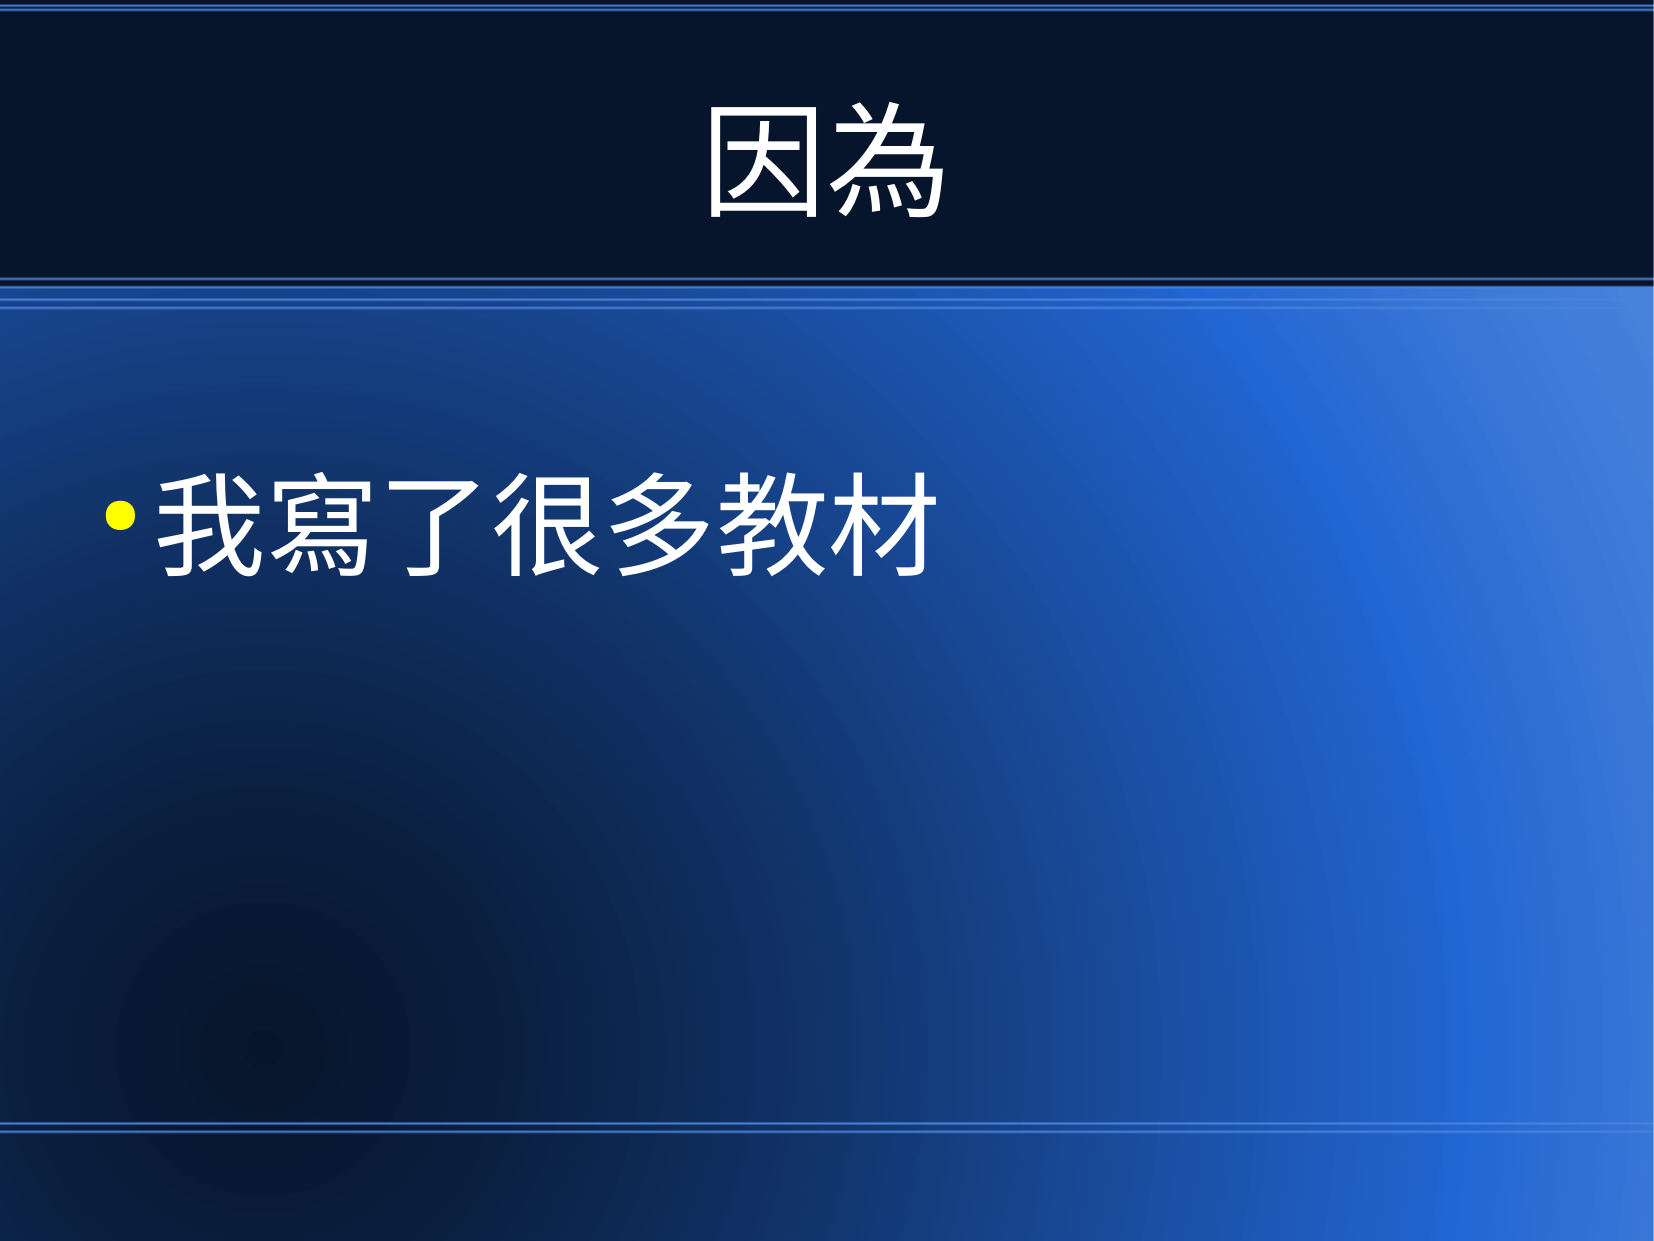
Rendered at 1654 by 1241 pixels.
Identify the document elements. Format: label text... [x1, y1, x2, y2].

list 我寫了很多教材 [82, 355, 1571, 1241]
title 因為 [82, 49, 1571, 257]
picture [0, 0, 1654, 1241]
